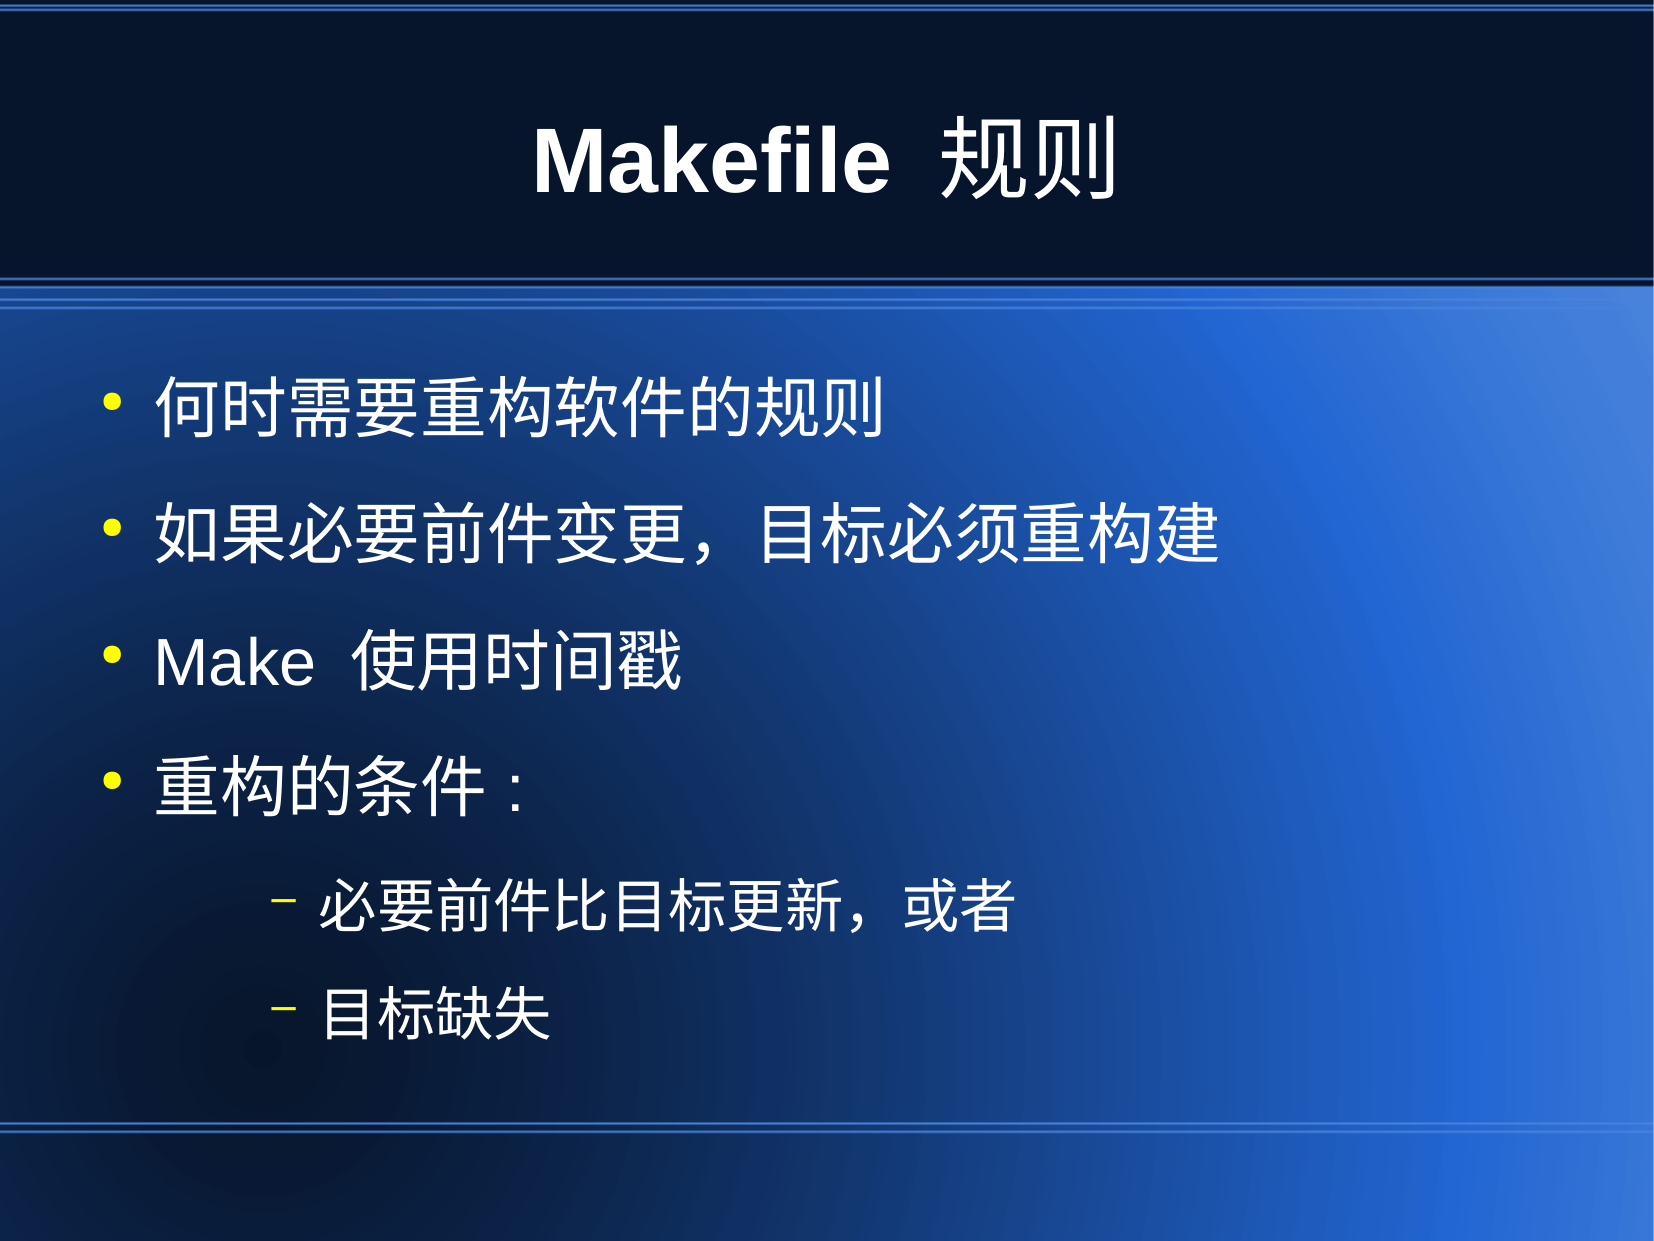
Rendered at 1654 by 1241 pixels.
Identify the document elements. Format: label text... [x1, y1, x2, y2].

list 何时需要重构软件的规则 如果必要前件变更，目标必须重构建 Make 使用时间戳 重构的条件: 必要前件比目标更新，或者 目标缺失 [82, 355, 1571, 1058]
title Makefile 规则 [82, 49, 1571, 257]
picture [0, 0, 1654, 1241]
